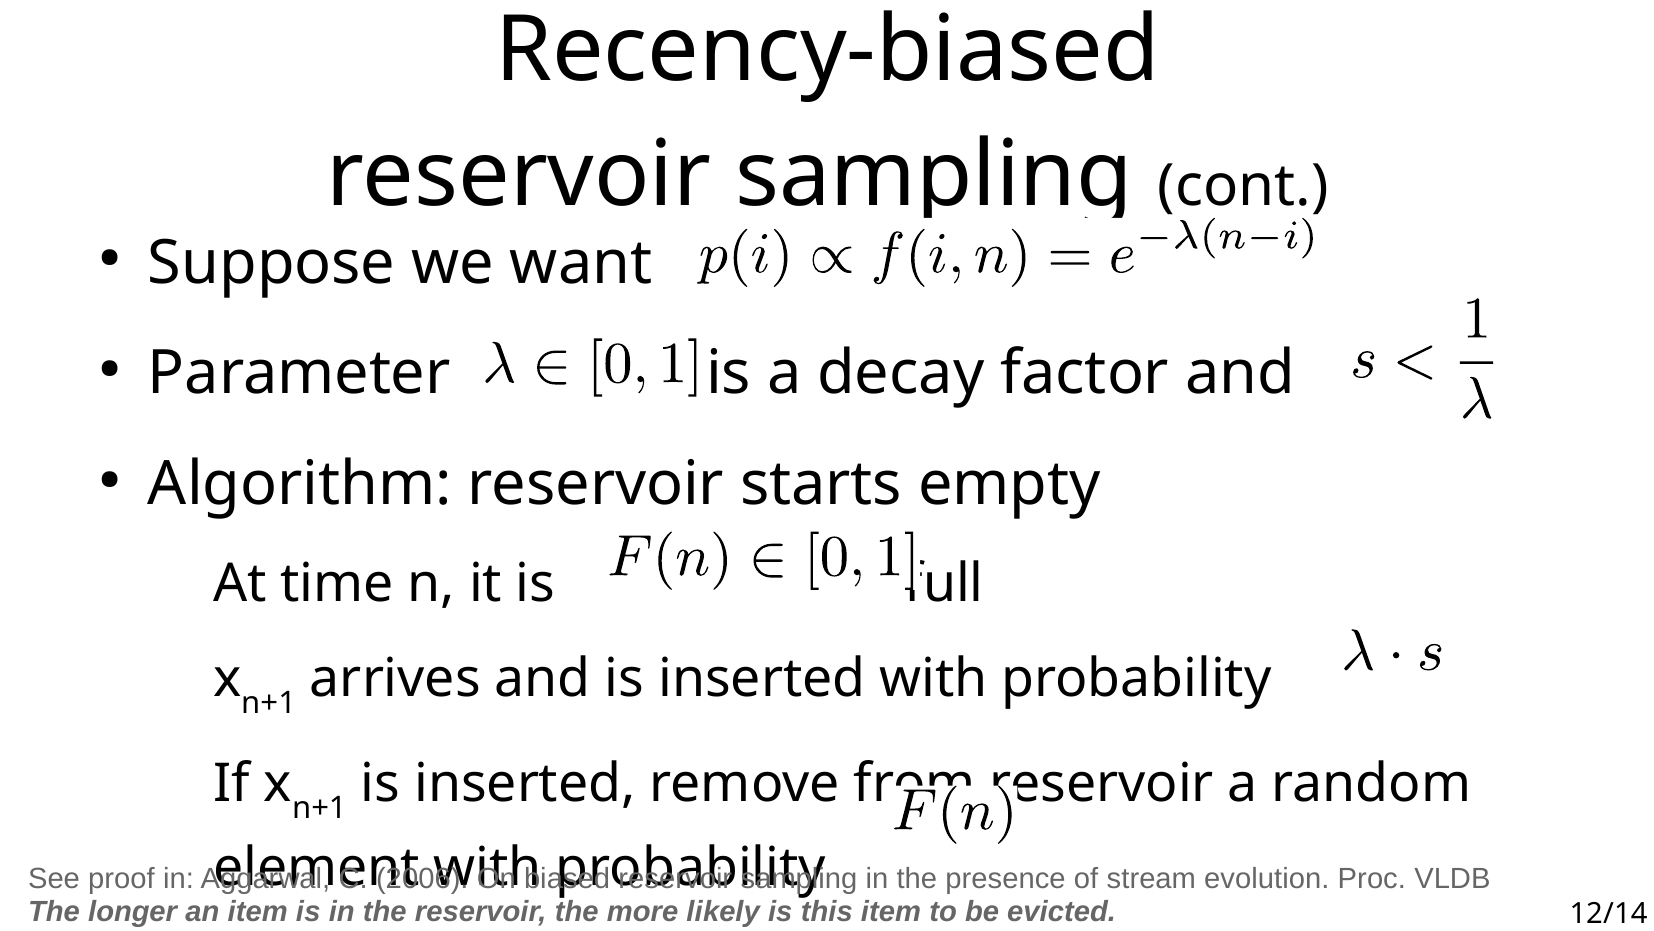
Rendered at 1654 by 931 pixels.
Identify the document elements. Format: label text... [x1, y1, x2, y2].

text_box [891, 785, 1018, 844]
title Recency-biased reservoir sampling (cont.) [6, 0, 1650, 237]
text_box [1341, 629, 1445, 671]
text_box See proof in: Aggarwal, C. (2006). On biased reservoir sampling in the presence of stream evolution. Proc. VLDB The longer an item is in the reservoir, the more likely is this item to be evicted. [13, 854, 1602, 931]
text_box [607, 531, 921, 590]
text_box [1350, 298, 1494, 419]
list Suppose we want Parameter is a decay factor and Algorithm: reservoir starts empty At time n, it is full xn+1 arrives and is inserted with probability If xn+1 is inserted, remove from reservoir a random element with probability [82, 217, 1571, 854]
text_box [482, 338, 704, 397]
text_box [696, 217, 1318, 287]
